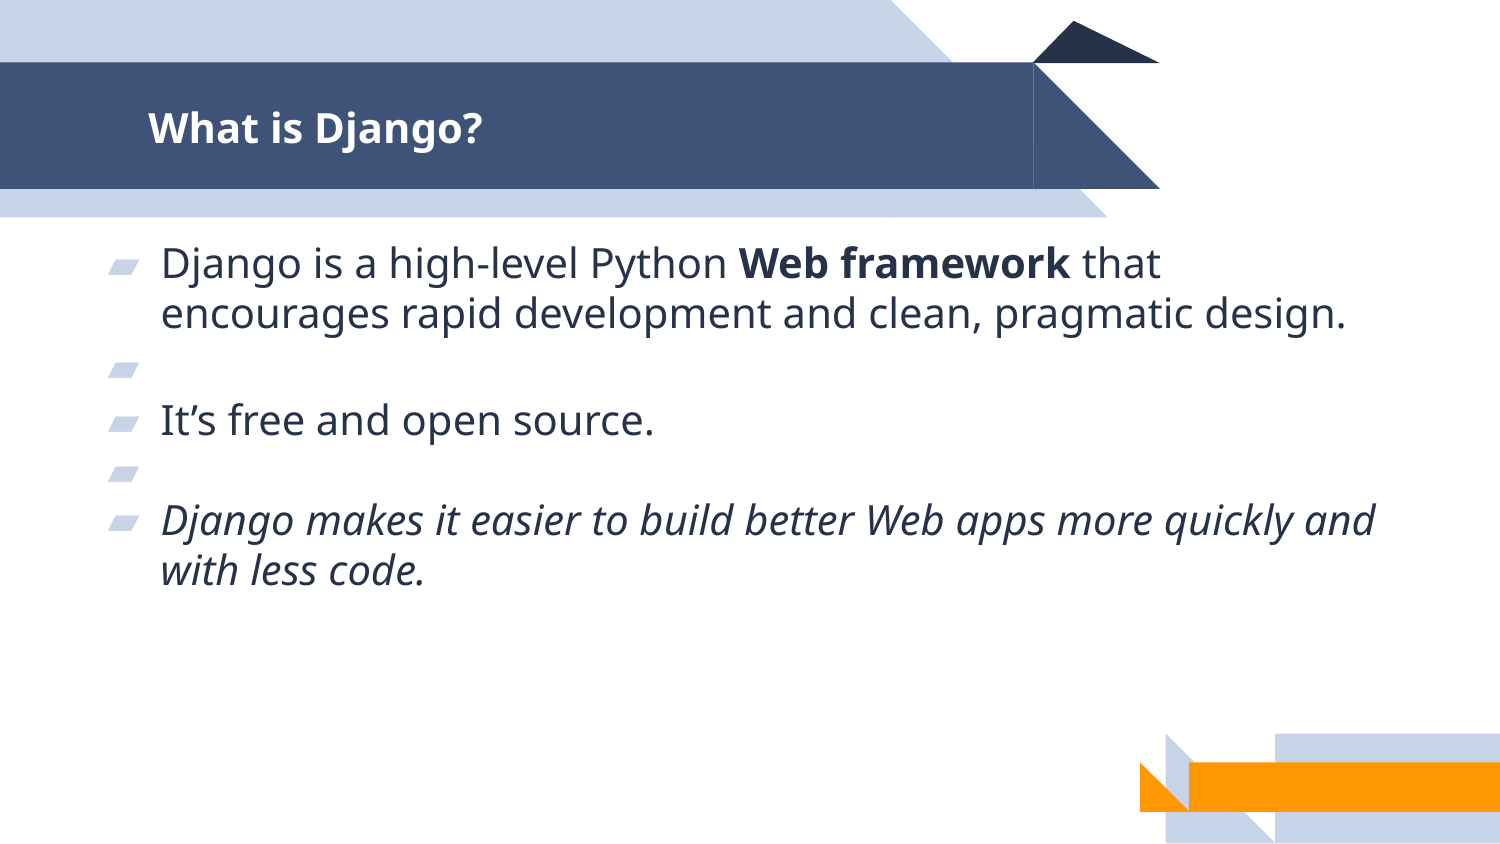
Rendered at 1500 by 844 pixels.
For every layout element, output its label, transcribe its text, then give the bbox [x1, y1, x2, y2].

text_box What is Django? [133, 64, 996, 190]
text_box Django is a high-level Python Web framework that encourages rapid development and clean, pragmatic design. It’s free and open source. Django makes it easier to build better Web apps more quickly and with less code. [74, 221, 1400, 497]
